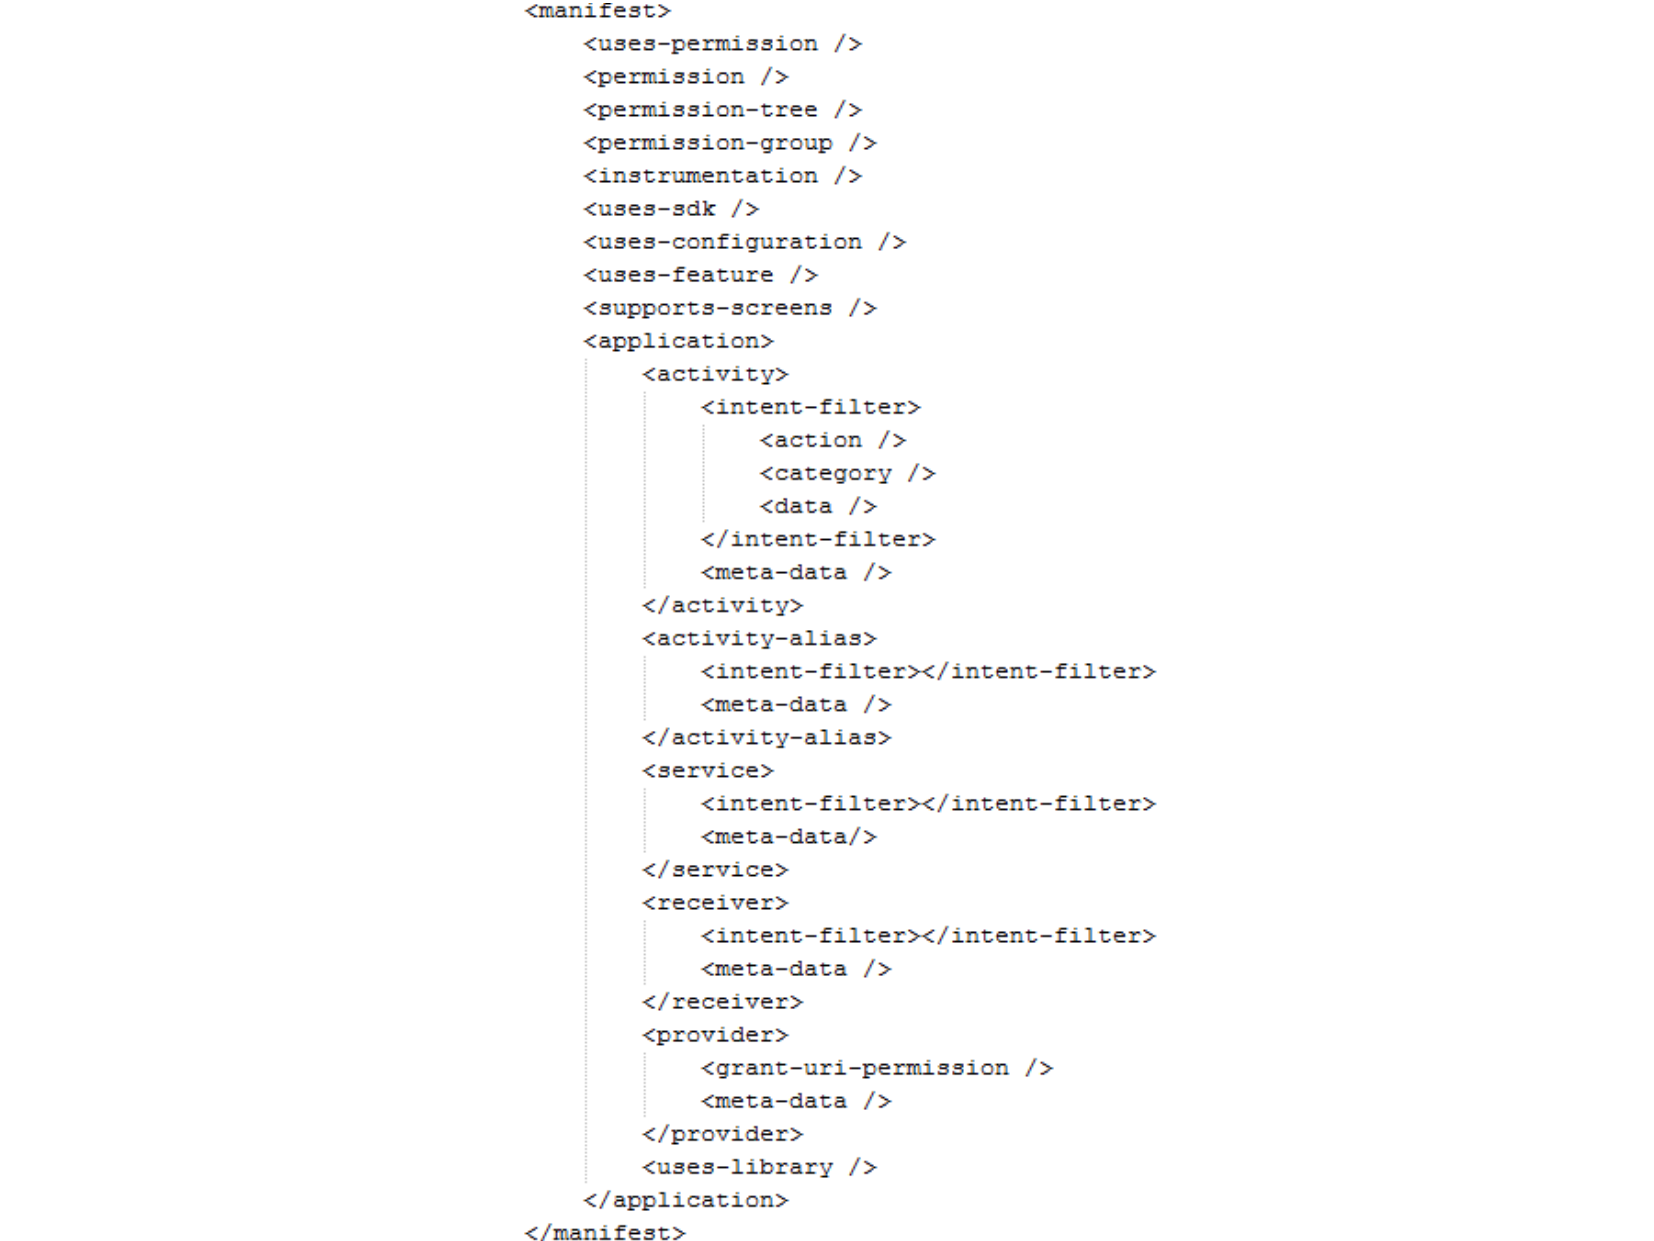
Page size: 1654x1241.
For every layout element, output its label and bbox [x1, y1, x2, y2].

picture [523, 3, 1166, 1241]
